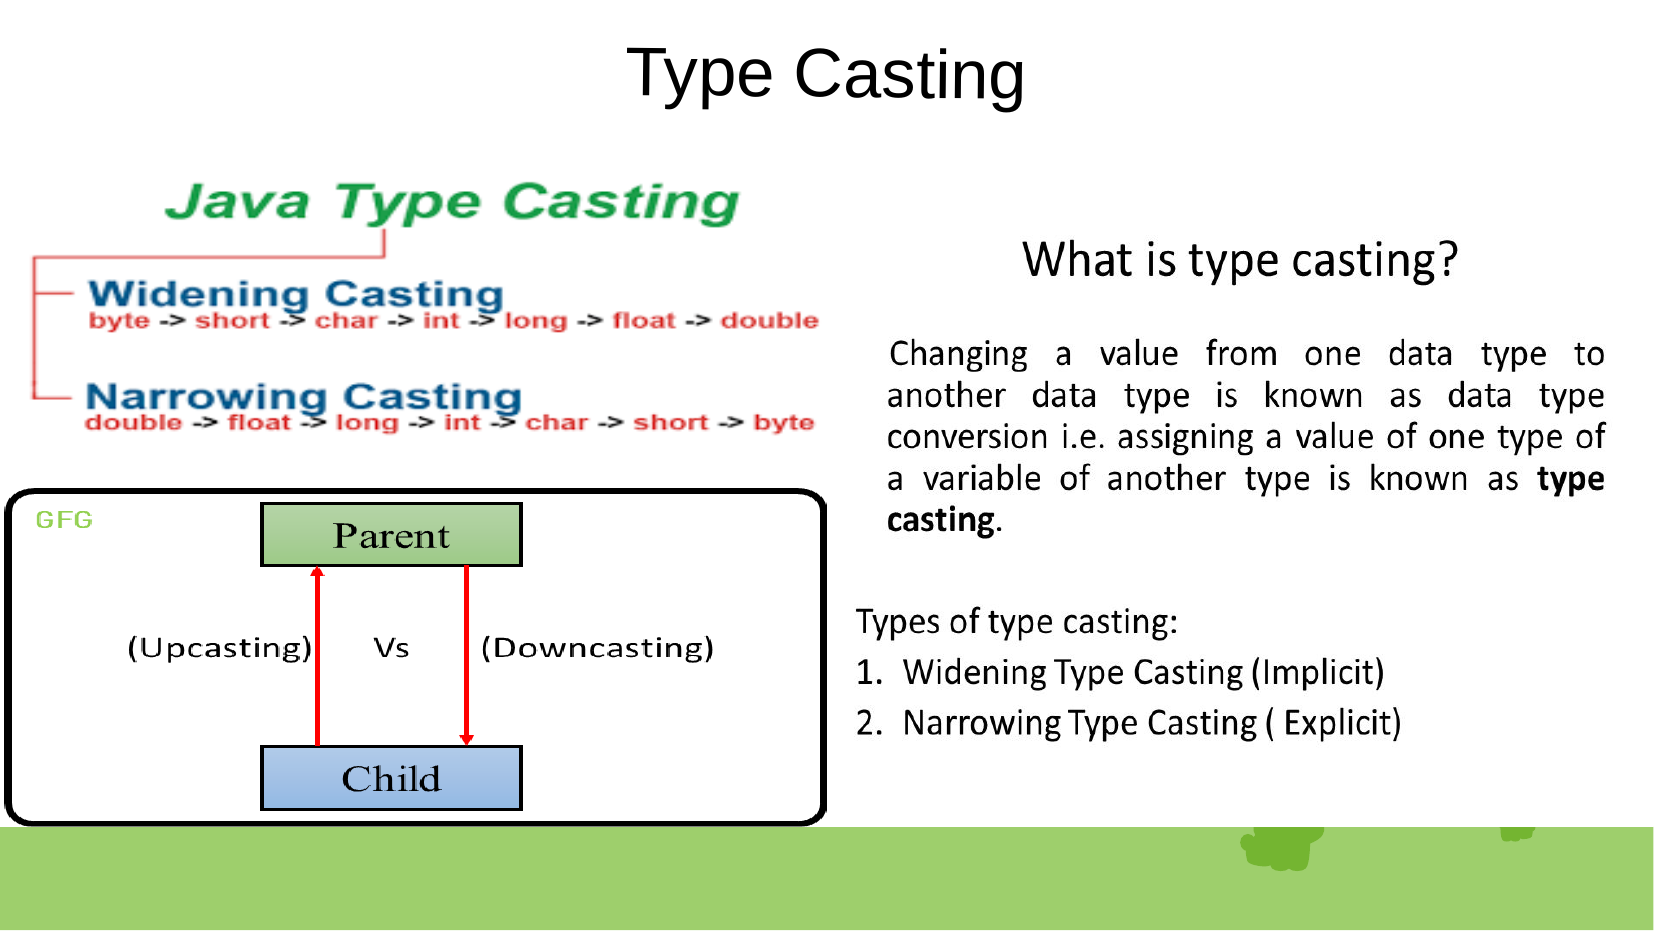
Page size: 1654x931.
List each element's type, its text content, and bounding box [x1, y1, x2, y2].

title Type Casting [87, 0, 1566, 157]
picture [0, 177, 1654, 827]
